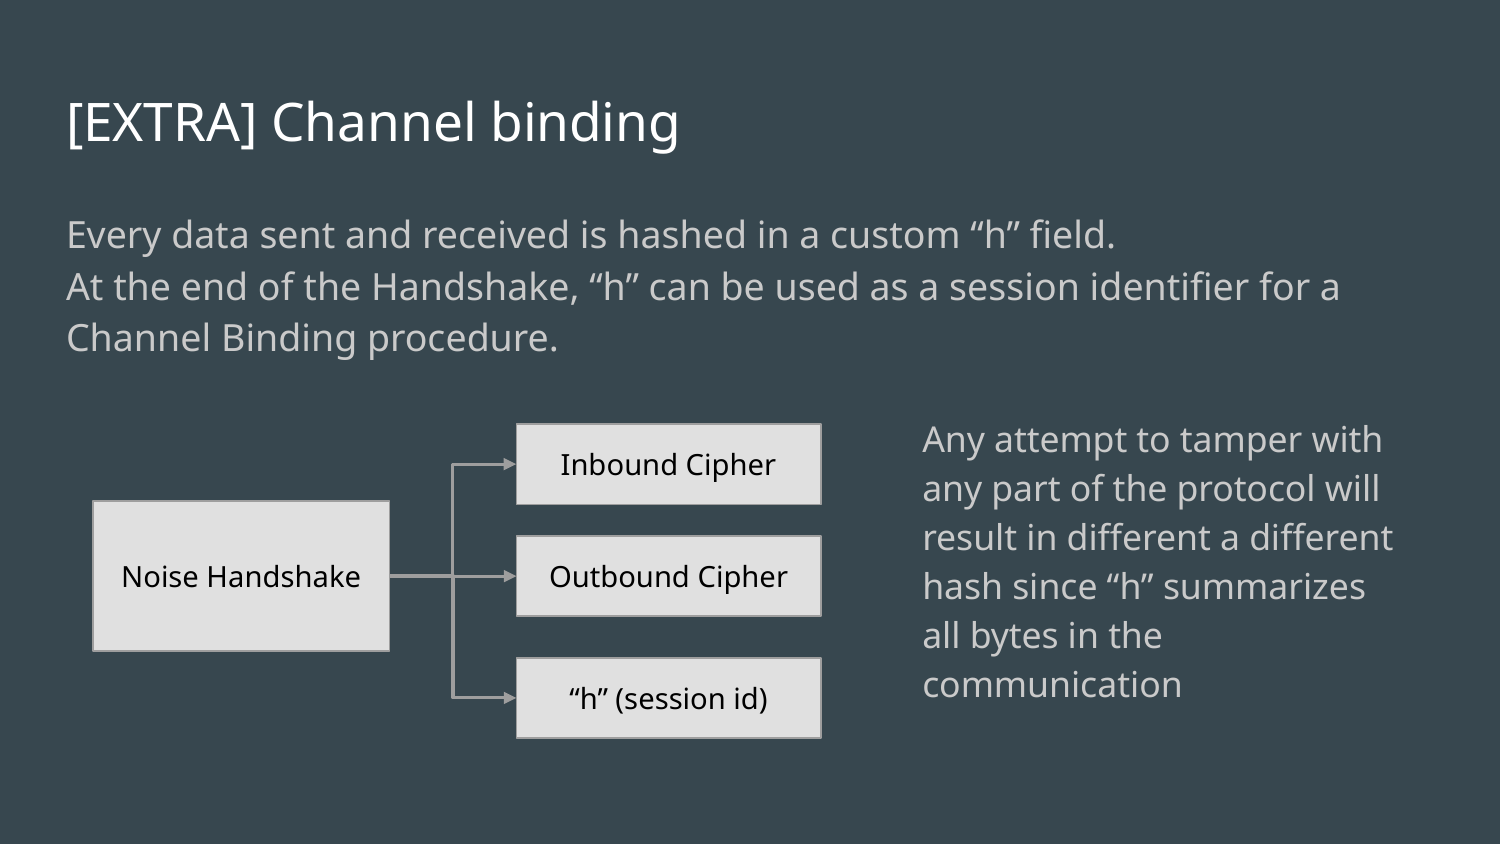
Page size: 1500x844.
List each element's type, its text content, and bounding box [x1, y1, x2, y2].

text_box [516, 423, 821, 431]
text_box [516, 609, 821, 617]
list Every data sent and received is hashed in a custom “h” field. At the end of the Handshake, “h” can be used as a session identifier for a Channel Binding procedure. [51, 189, 1449, 383]
text_box [516, 497, 821, 505]
title [EXTRA] Channel binding [51, 72, 1449, 167]
text_box [516, 657, 821, 665]
text_box [92, 501, 390, 651]
list Any attempt to tamper with any part of the protocol will result in different a different hash since “h” summarizes all bytes in the communication [907, 395, 1426, 757]
text_box Inbound Cipher [510, 431, 827, 497]
text_box “h” (session id) [510, 665, 827, 731]
text_box [516, 535, 821, 543]
text_box Noise Handshake [99, 543, 383, 609]
text_box Outbound Cipher [510, 543, 827, 609]
text_box [516, 731, 821, 739]
